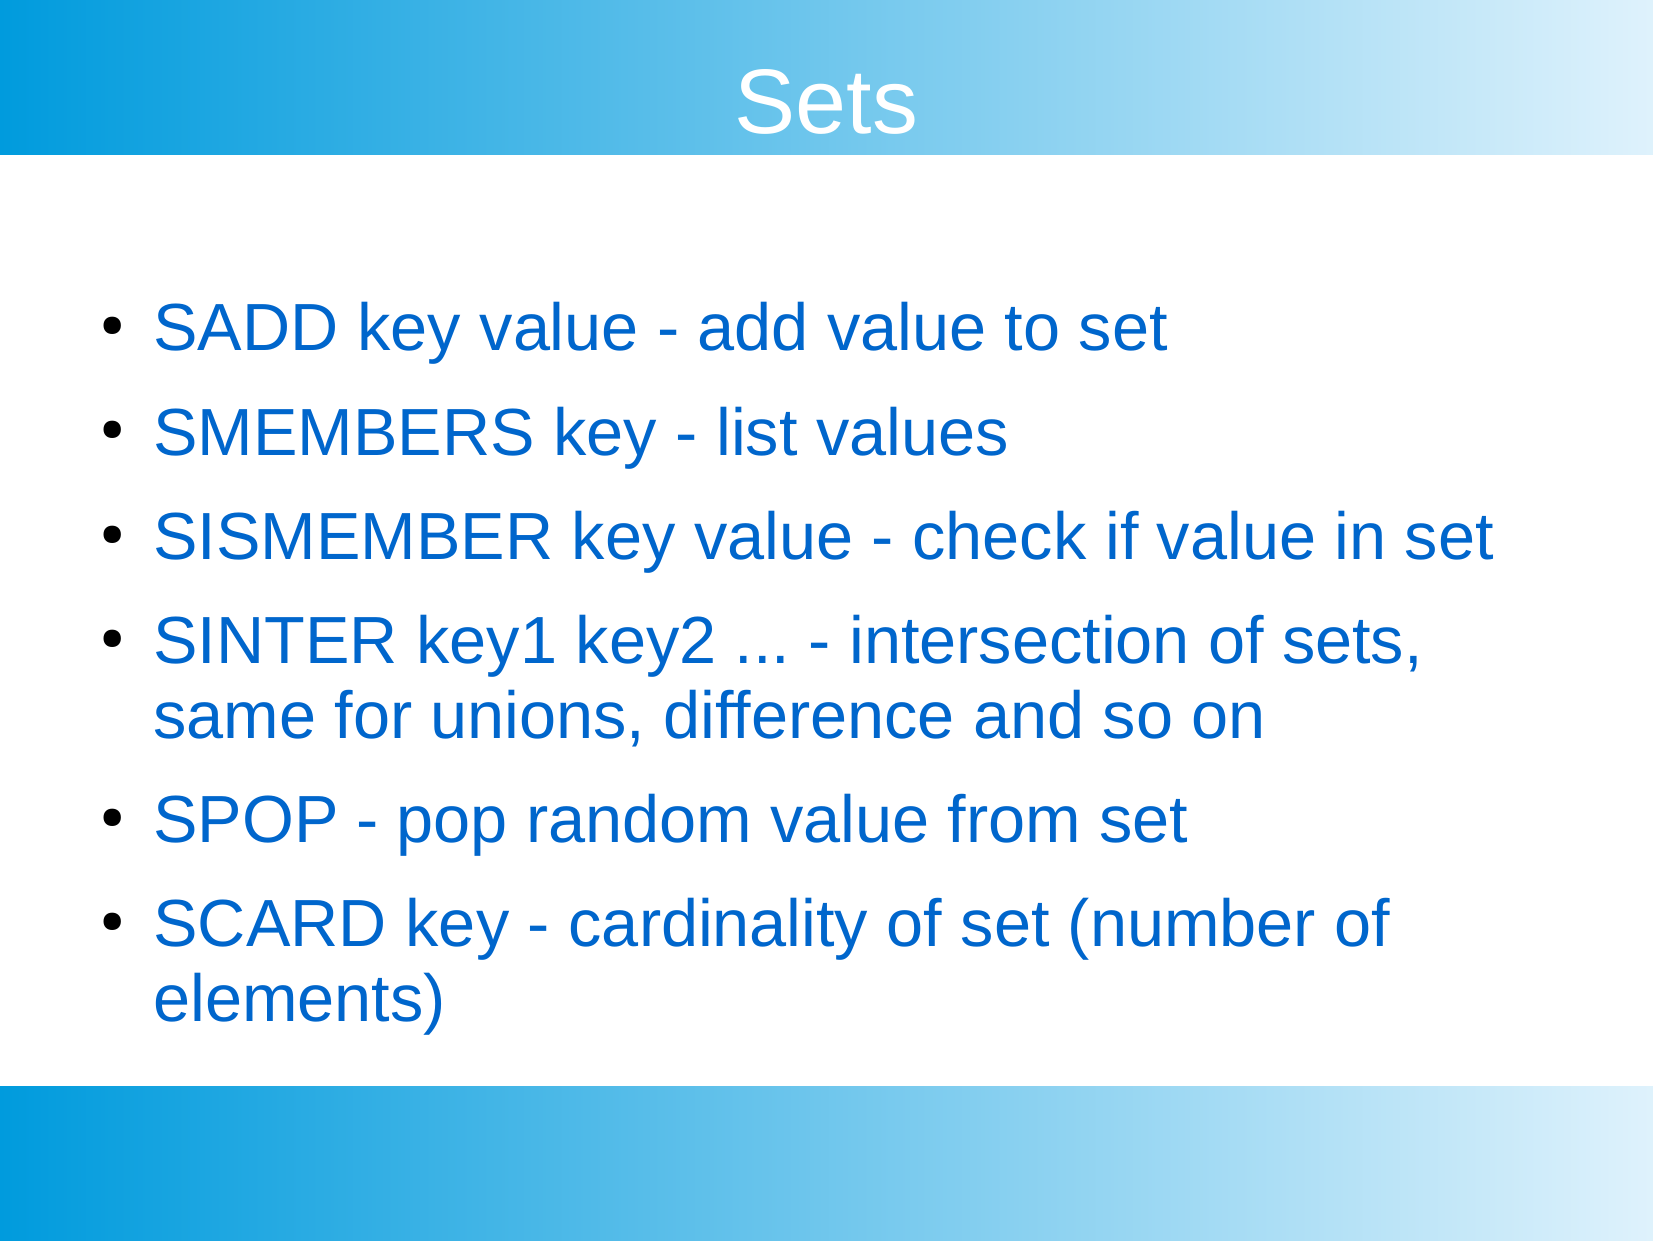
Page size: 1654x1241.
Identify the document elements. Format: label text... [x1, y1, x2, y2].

title Sets [82, 49, 1571, 155]
list SADD key value - add value to set SMEMBERS key - list values SISMEMBER key value - check if value in set SINTER key1 key2 ... - intersection of sets, same for unions, difference and so on SPOP - pop random value from set SCARD key - cardinality of set (number of elements) [82, 290, 1571, 1010]
